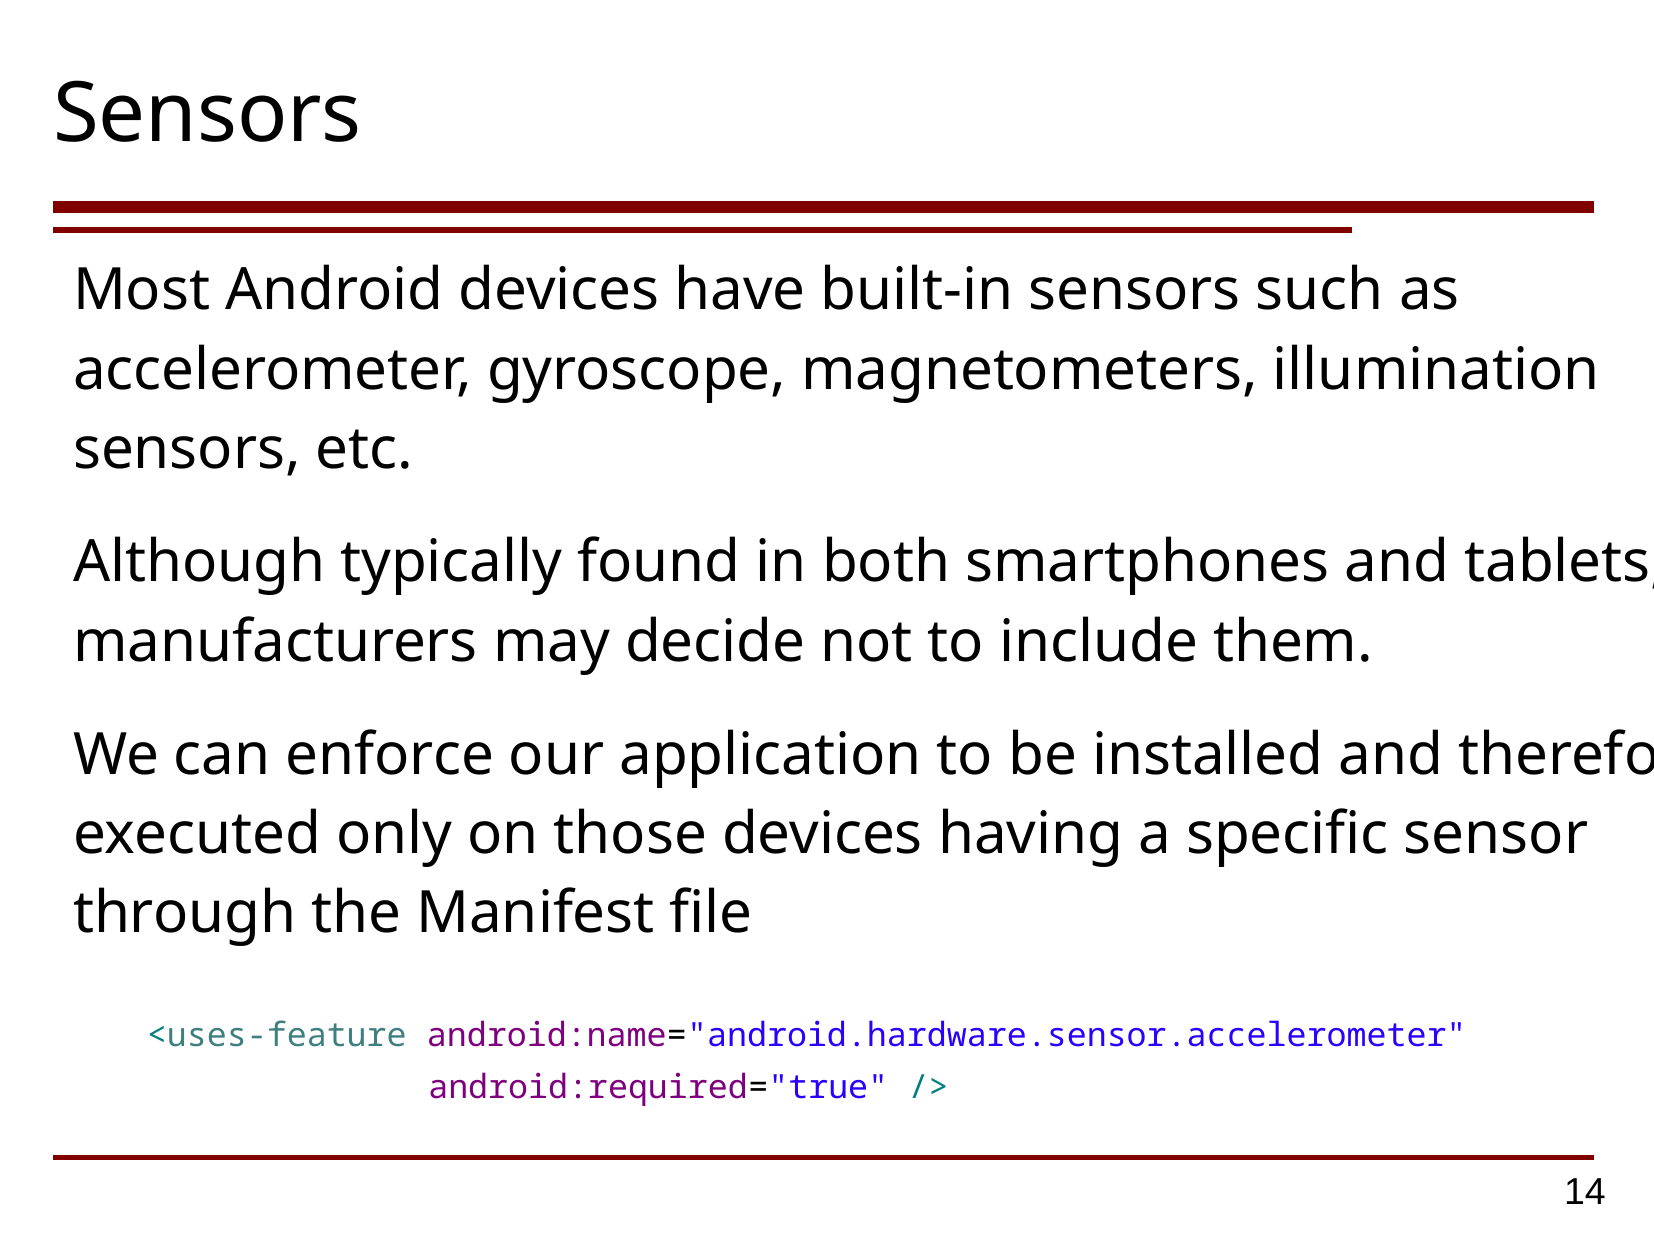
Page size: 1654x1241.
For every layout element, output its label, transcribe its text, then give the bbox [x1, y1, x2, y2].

subtitle Sensors [53, 48, 1542, 172]
text_box Most Android devices have built-in sensors such as accelerometer, gyroscope, magnetometers, illumination sensors, etc. Although typically found in both smartphones and tablets, manufacturers may decide not to include them. We can enforce our application to be installed and therefore executed only on those devices having a specific sensor through the Manifest file <uses-feature android:name="android.hardware.sensor.accelerometer" android:required="true" /> [58, 240, 1648, 1152]
text_box <número> [35, 1163, 1654, 1221]
